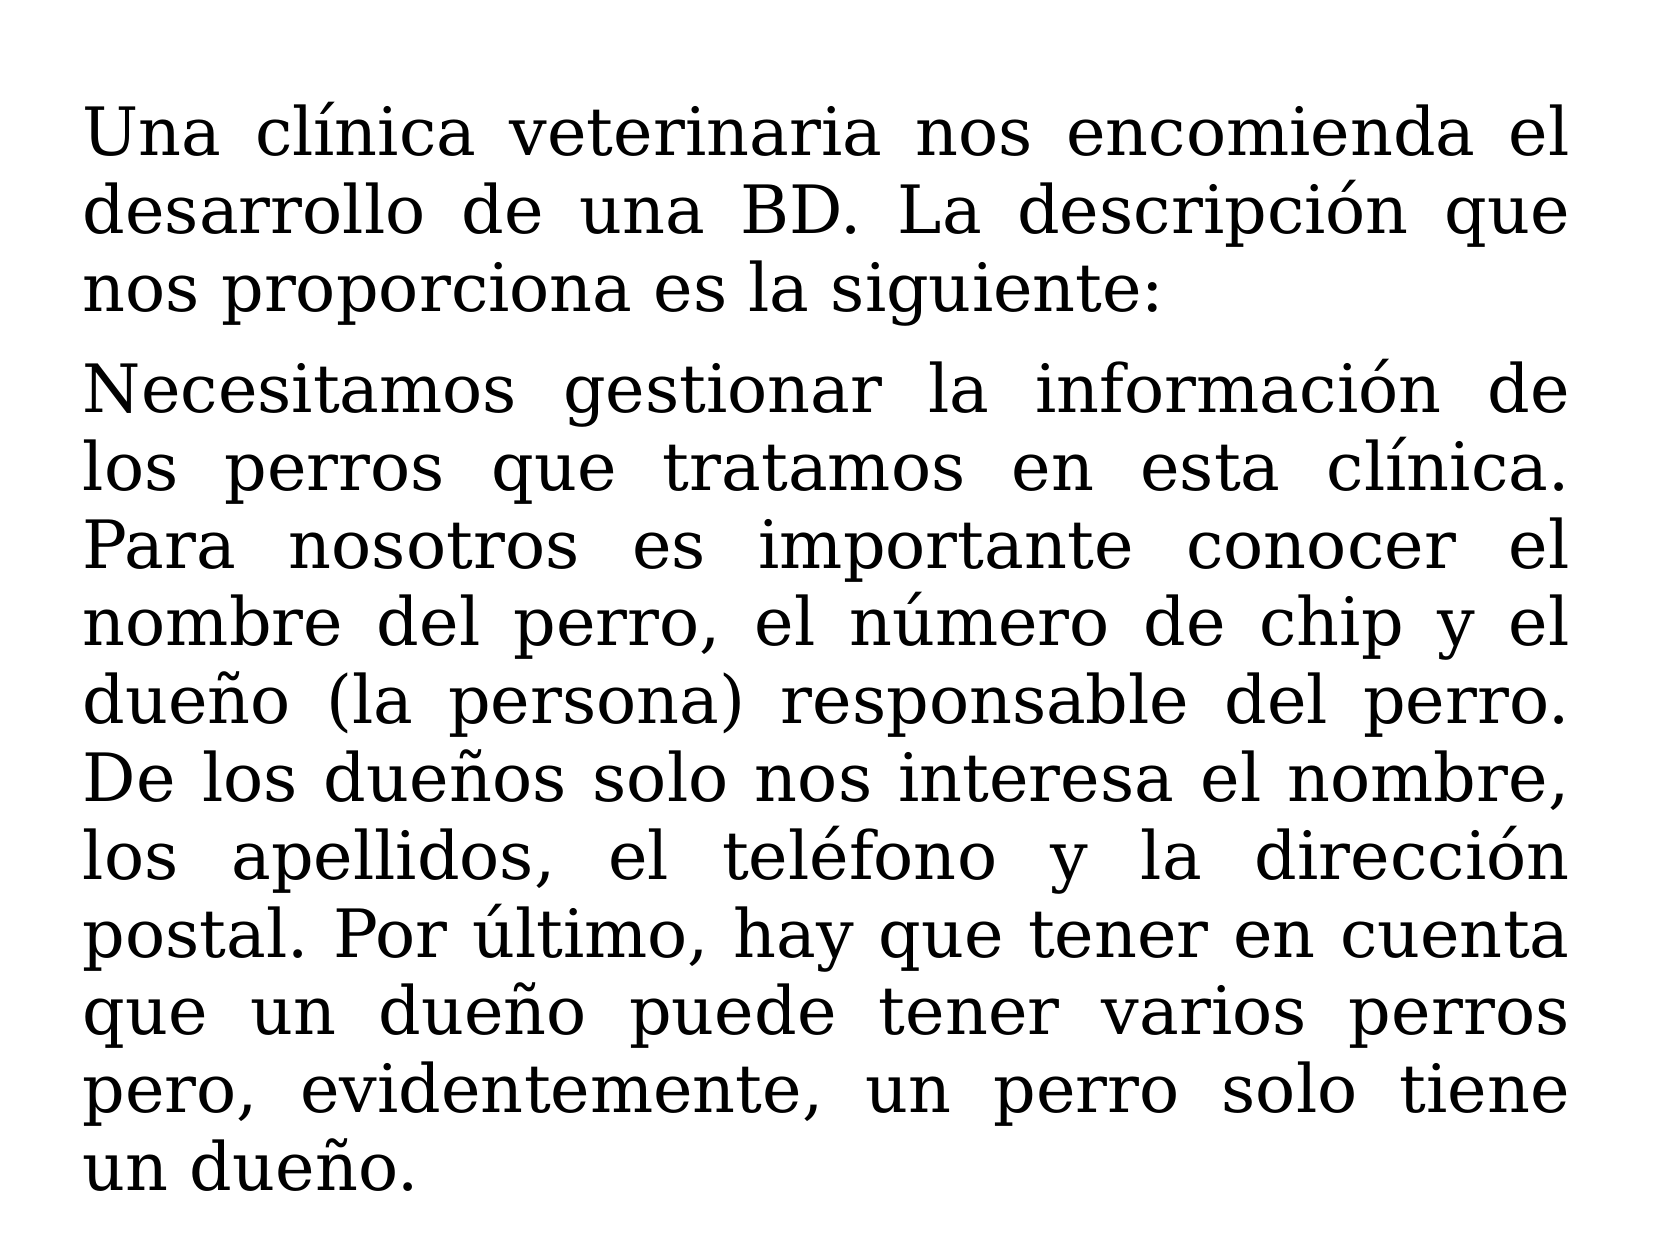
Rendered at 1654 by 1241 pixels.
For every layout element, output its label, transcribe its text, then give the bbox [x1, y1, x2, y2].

subtitle Una clínica veterinaria nos encomienda el desarrollo de una BD. La descripción que nos proporciona es la siguiente: Necesitamos gestionar la información de los perros que tratamos en esta clínica. Para nosotros es importante conocer el nombre del perro, el número de chip y el dueño (la persona) responsable del perro. De los dueños solo nos interesa el nombre, los apellidos, el teléfono y la dirección postal. Por último, hay que tener en cuenta que un dueño puede tener varios perros pero, evidentemente, un perro solo tiene un dueño. [82, 93, 1571, 1207]
